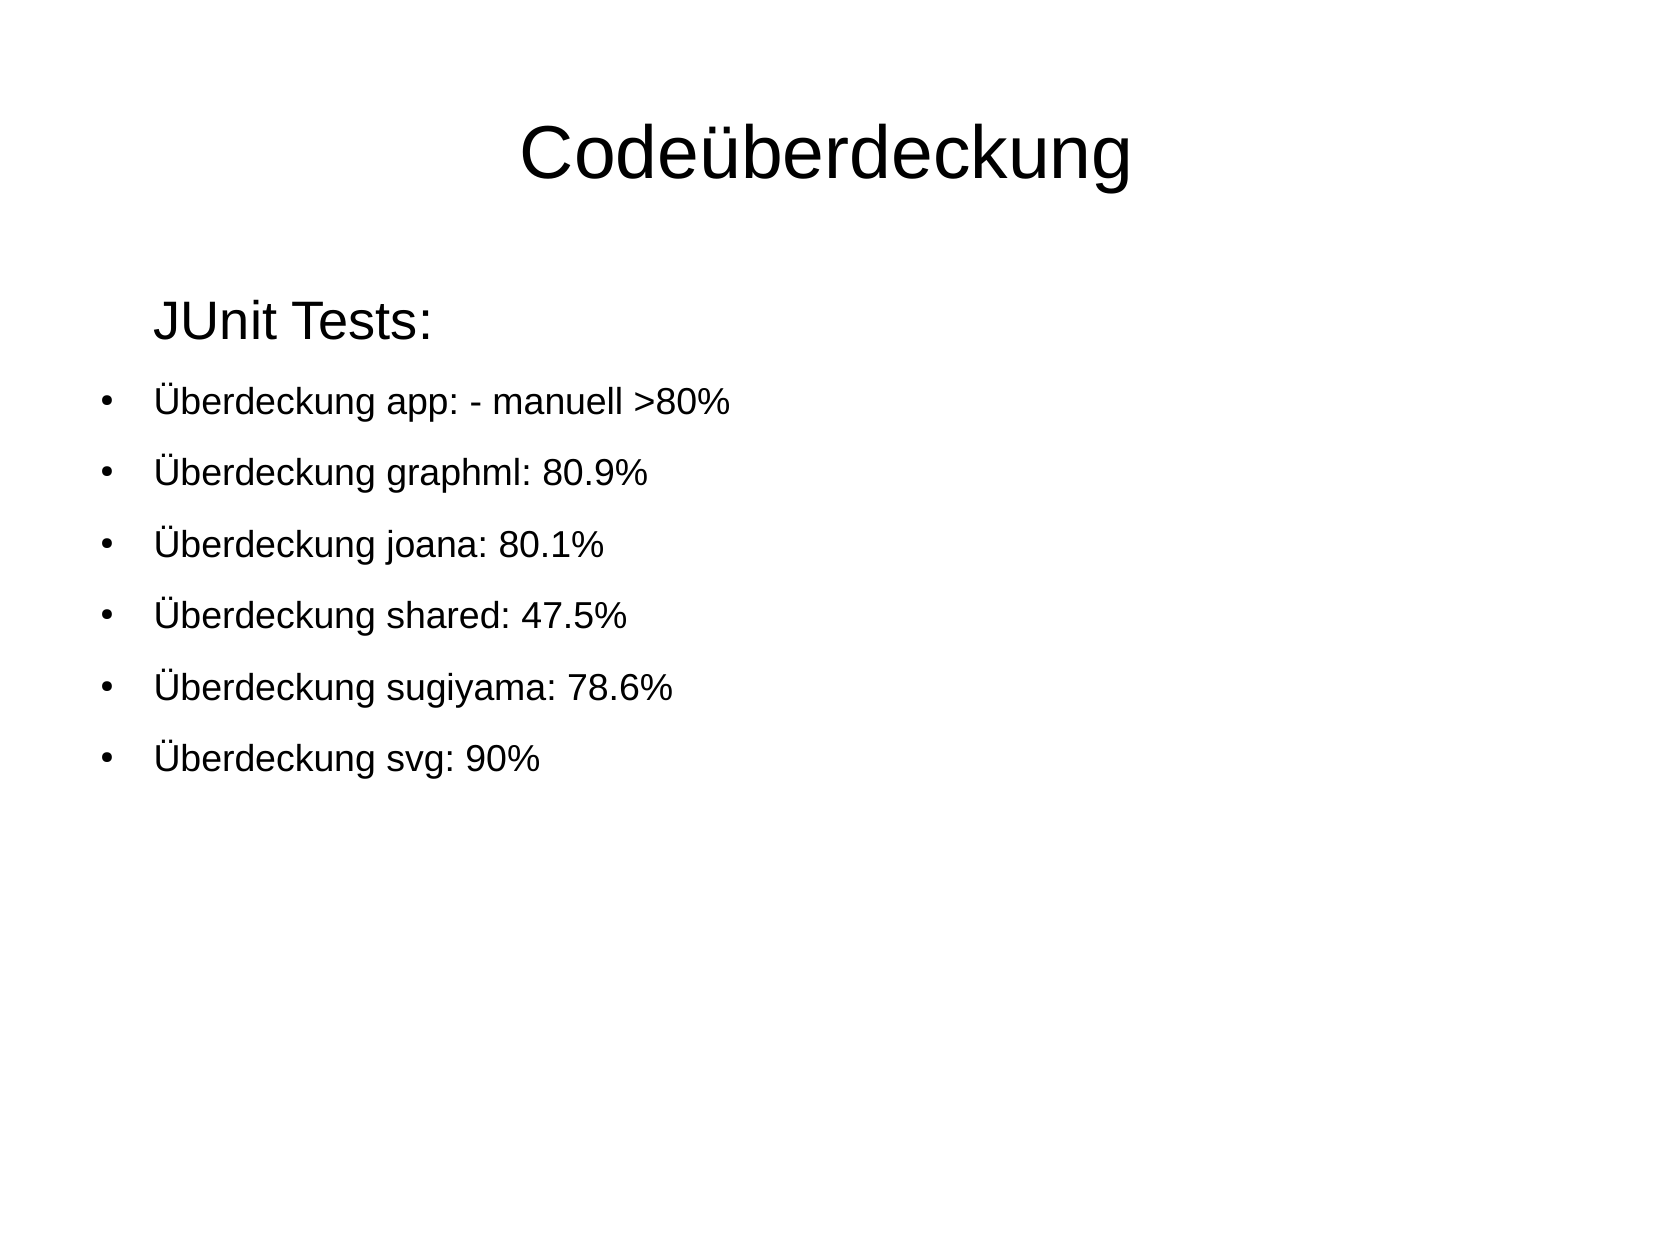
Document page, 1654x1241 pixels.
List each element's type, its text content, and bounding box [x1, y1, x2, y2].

list JUnit Tests: Überdeckung app: - manuell >80% Überdeckung graphml: 80.9% Überdeckung joana: 80.1% Überdeckung shared: 47.5% Überdeckung sugiyama: 78.6% Überdeckung svg: 90% [82, 290, 1571, 1010]
title Codeüberdeckung [82, 49, 1571, 257]
